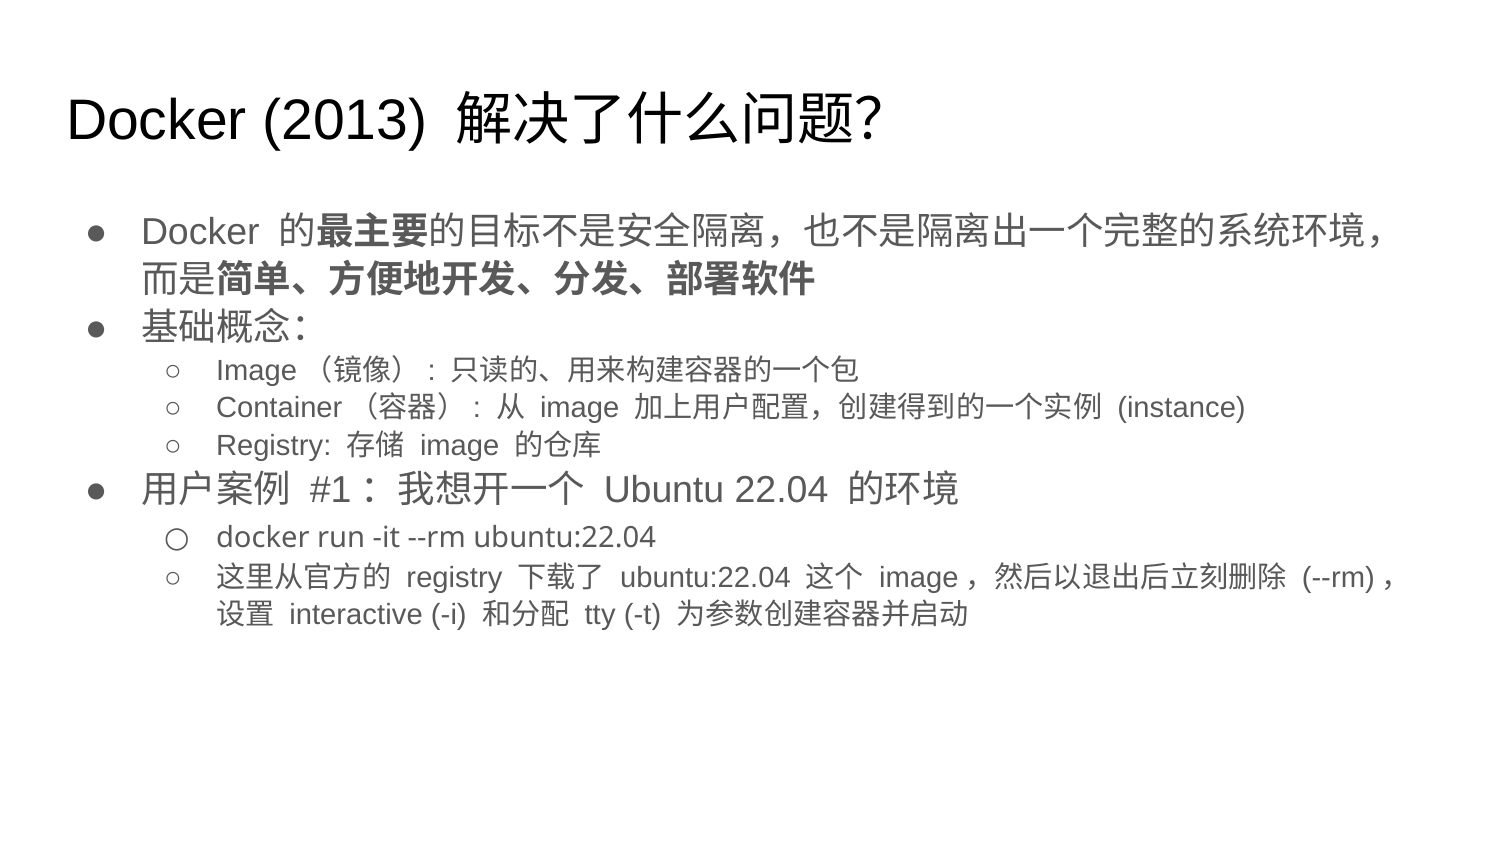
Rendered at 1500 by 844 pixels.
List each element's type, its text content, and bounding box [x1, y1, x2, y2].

list Docker 的最主要的目标不是安全隔离，也不是隔离出一个完整的系统环境，而是简单、方便地开发、分发、部署软件 基础概念： Image（镜像）: 只读的、用来构建容器的一个包 Container（容器）: 从 image 加上用户配置，创建得到的一个实例 (instance) Registry: 存储 image 的仓库 用户案例 #1：我想开一个 Ubuntu 22.04 的环境 docker run -it --rm ubuntu:22.04 这里从官方的 registry 下载了 ubuntu:22.04 这个 image，然后以退出后立刻删除 (--rm)，设置 interactive (-i) 和分配 tty (-t) 为参数创建容器并启动 [51, 189, 1449, 750]
title Docker (2013) 解决了什么问题？ [51, 72, 1449, 167]
